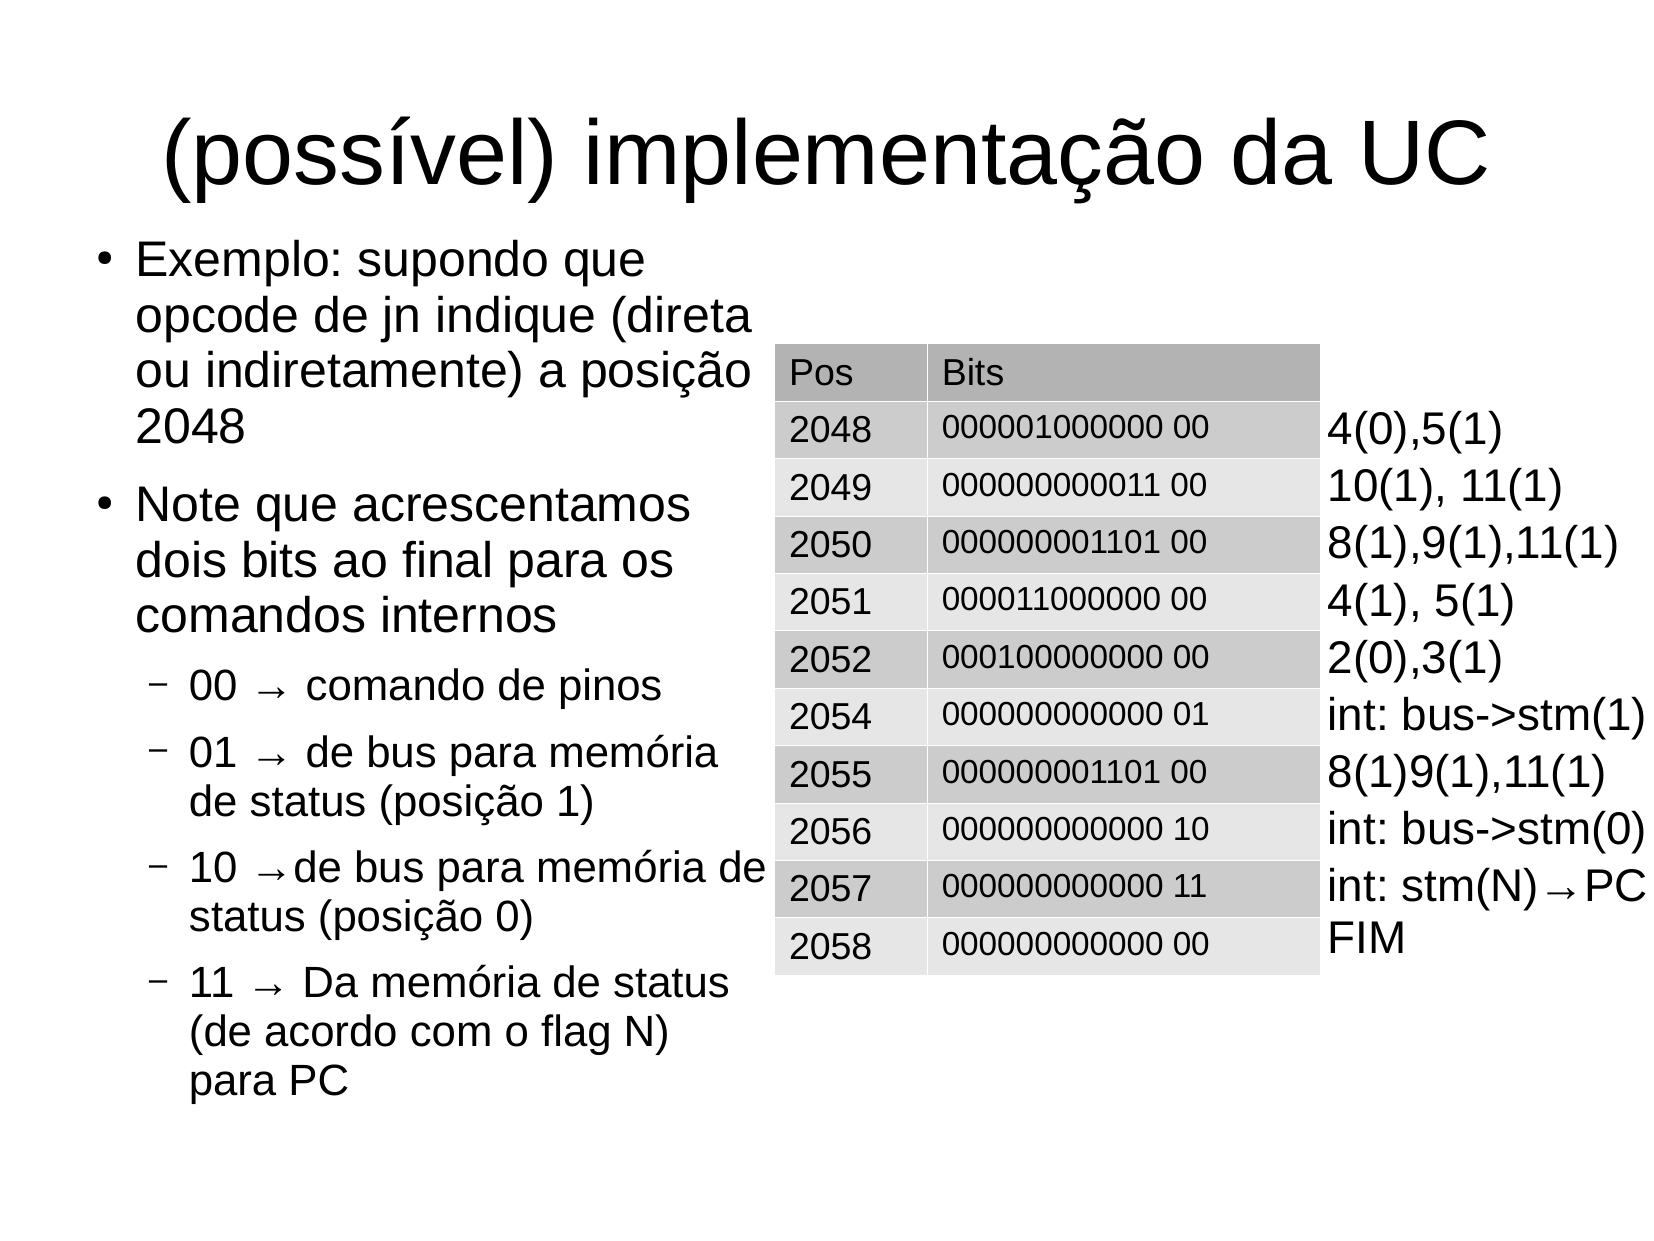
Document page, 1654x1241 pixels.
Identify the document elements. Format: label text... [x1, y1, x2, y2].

table_header Pos [775, 344, 927, 401]
table_cell 000011000000 00 [928, 574, 1313, 630]
text_box 4(0),5(1) 10(1), 11(1) 8(1),9(1),11(1) 4(1), 5(1) 2(0),3(1) int: bus->stm(1) 8(1)9(1),11(1) int: bus->stm(0) int: stm(N)→PC FIM [1313, 395, 1654, 1208]
table_cell 2052 [775, 631, 927, 688]
table_cell 000000001101 00 [928, 746, 1313, 803]
table_cell 2058 [775, 918, 927, 975]
title (possível) implementação da UC [82, 49, 1571, 257]
table_cell 000000000011 00 [928, 459, 1313, 516]
table_cell 000000000000 10 [928, 804, 1313, 860]
table_cell 000000000000 01 [928, 689, 1313, 745]
table_cell 000001000000 00 [928, 402, 1313, 458]
table_cell 2049 [775, 459, 927, 516]
table_cell 000000000000 00 [928, 918, 1313, 975]
table_cell 2048 [775, 402, 927, 458]
table_header Bits [928, 344, 1320, 401]
list Exemplo: supondo que opcode de jn indique (direta ou indiretamente) a posição 2048 Note que acrescentamos dois bits ao final para os comandos internos 00 → comando de pinos 01 → de bus para memória de status (posição 1) 10 →de bus para memória de status (posição 0) 11 → Da memória de status (de acordo com o flag N) para PC [82, 231, 768, 1123]
table_cell 2051 [775, 574, 927, 630]
table_cell 2054 [775, 689, 927, 745]
table_cell 000000001101 00 [928, 517, 1313, 573]
table_cell 000000000000 11 [928, 861, 1313, 917]
table_cell 2057 [775, 861, 927, 917]
table_cell 2055 [775, 746, 927, 803]
table_cell 2050 [775, 517, 927, 573]
table_cell 2056 [775, 804, 927, 860]
table_cell 000100000000 00 [928, 631, 1313, 688]
